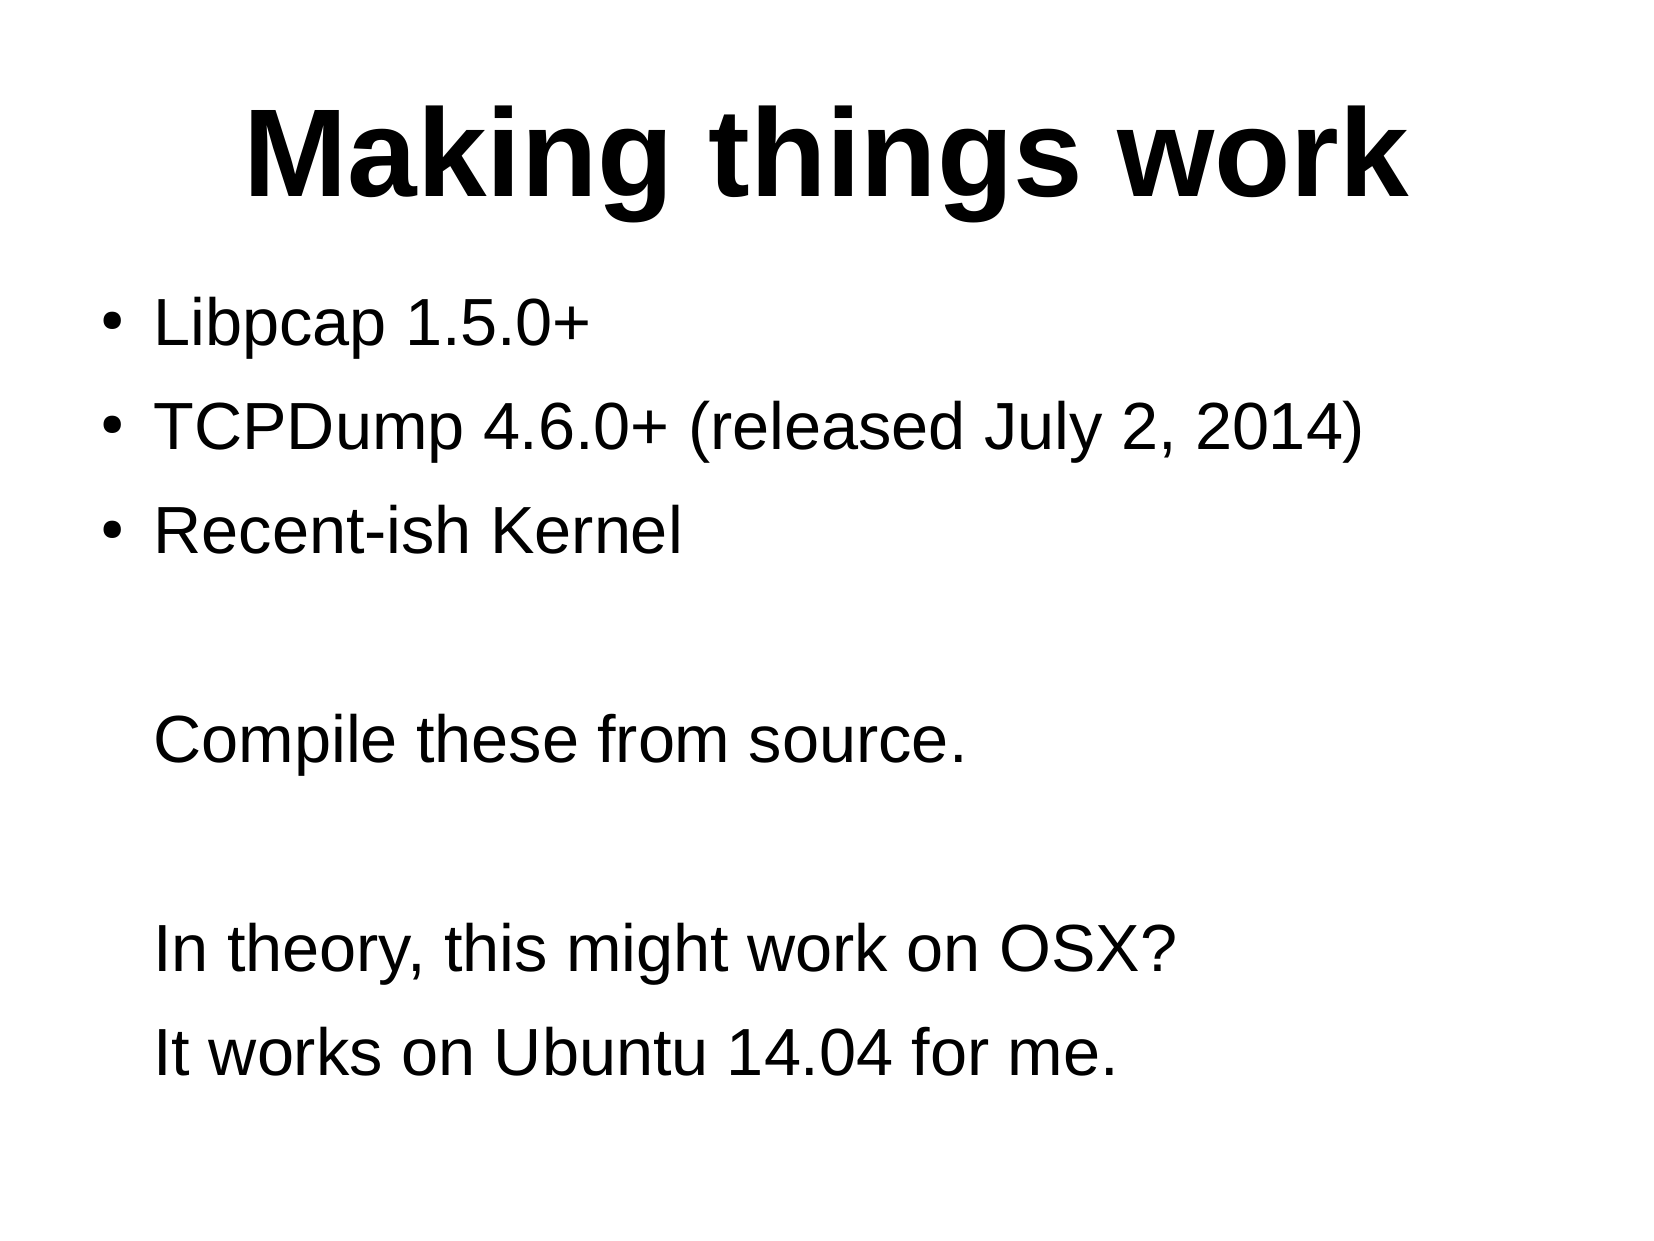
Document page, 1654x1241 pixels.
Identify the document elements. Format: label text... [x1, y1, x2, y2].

title Making things work [82, 49, 1571, 257]
list Libpcap 1.5.0+ TCPDump 4.6.0+ (released July 2, 2014) Recent-ish Kernel Compile these from source. In theory, this might work on OSX? It works on Ubuntu 14.04 for me. [82, 285, 1571, 1141]
